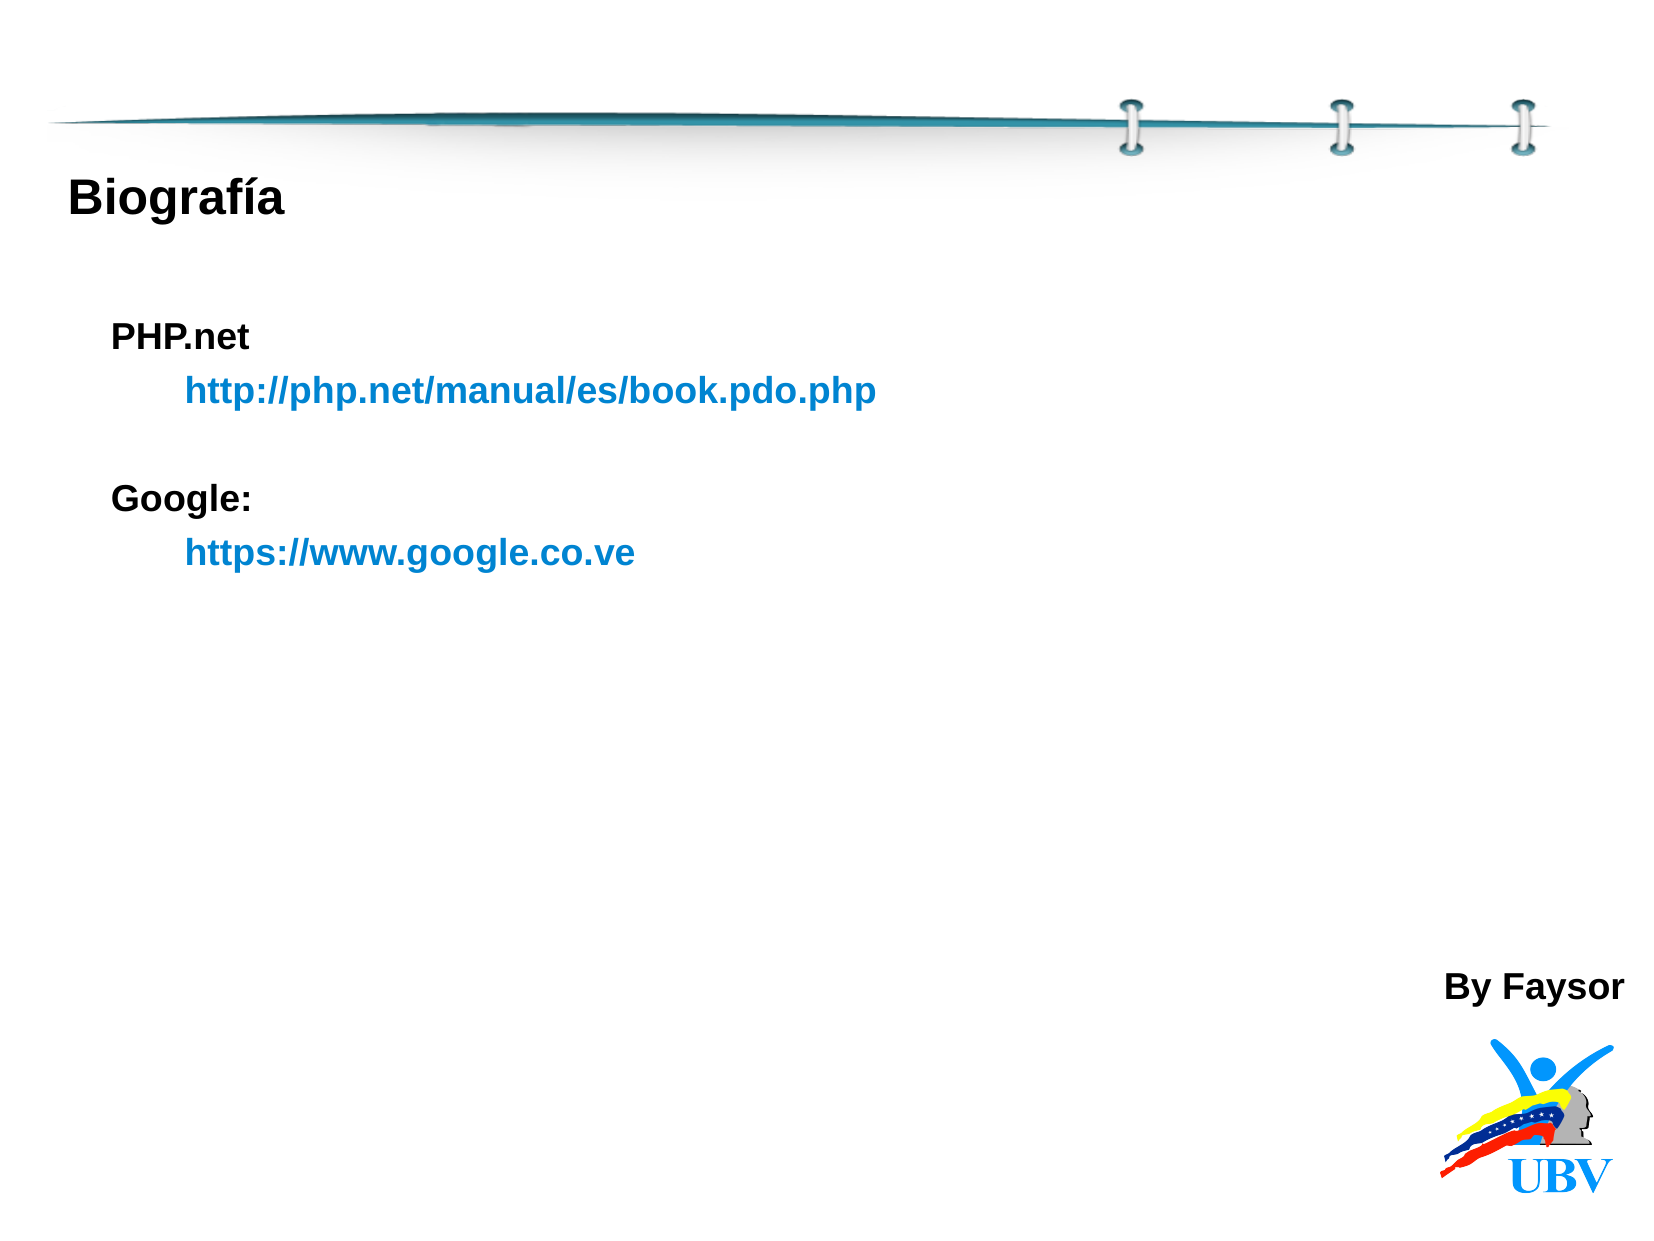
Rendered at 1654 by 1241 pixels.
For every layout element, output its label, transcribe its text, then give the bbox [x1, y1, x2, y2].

picture [1440, 1039, 1619, 1205]
text_box By Faysor [1429, 957, 1640, 1016]
picture [47, 47, 1575, 201]
text_box PHP.net http://php.net/manual/es/book.pdo.php Google: https://www.google.co.ve [96, 308, 1465, 615]
text_box Biografía [52, 161, 300, 234]
